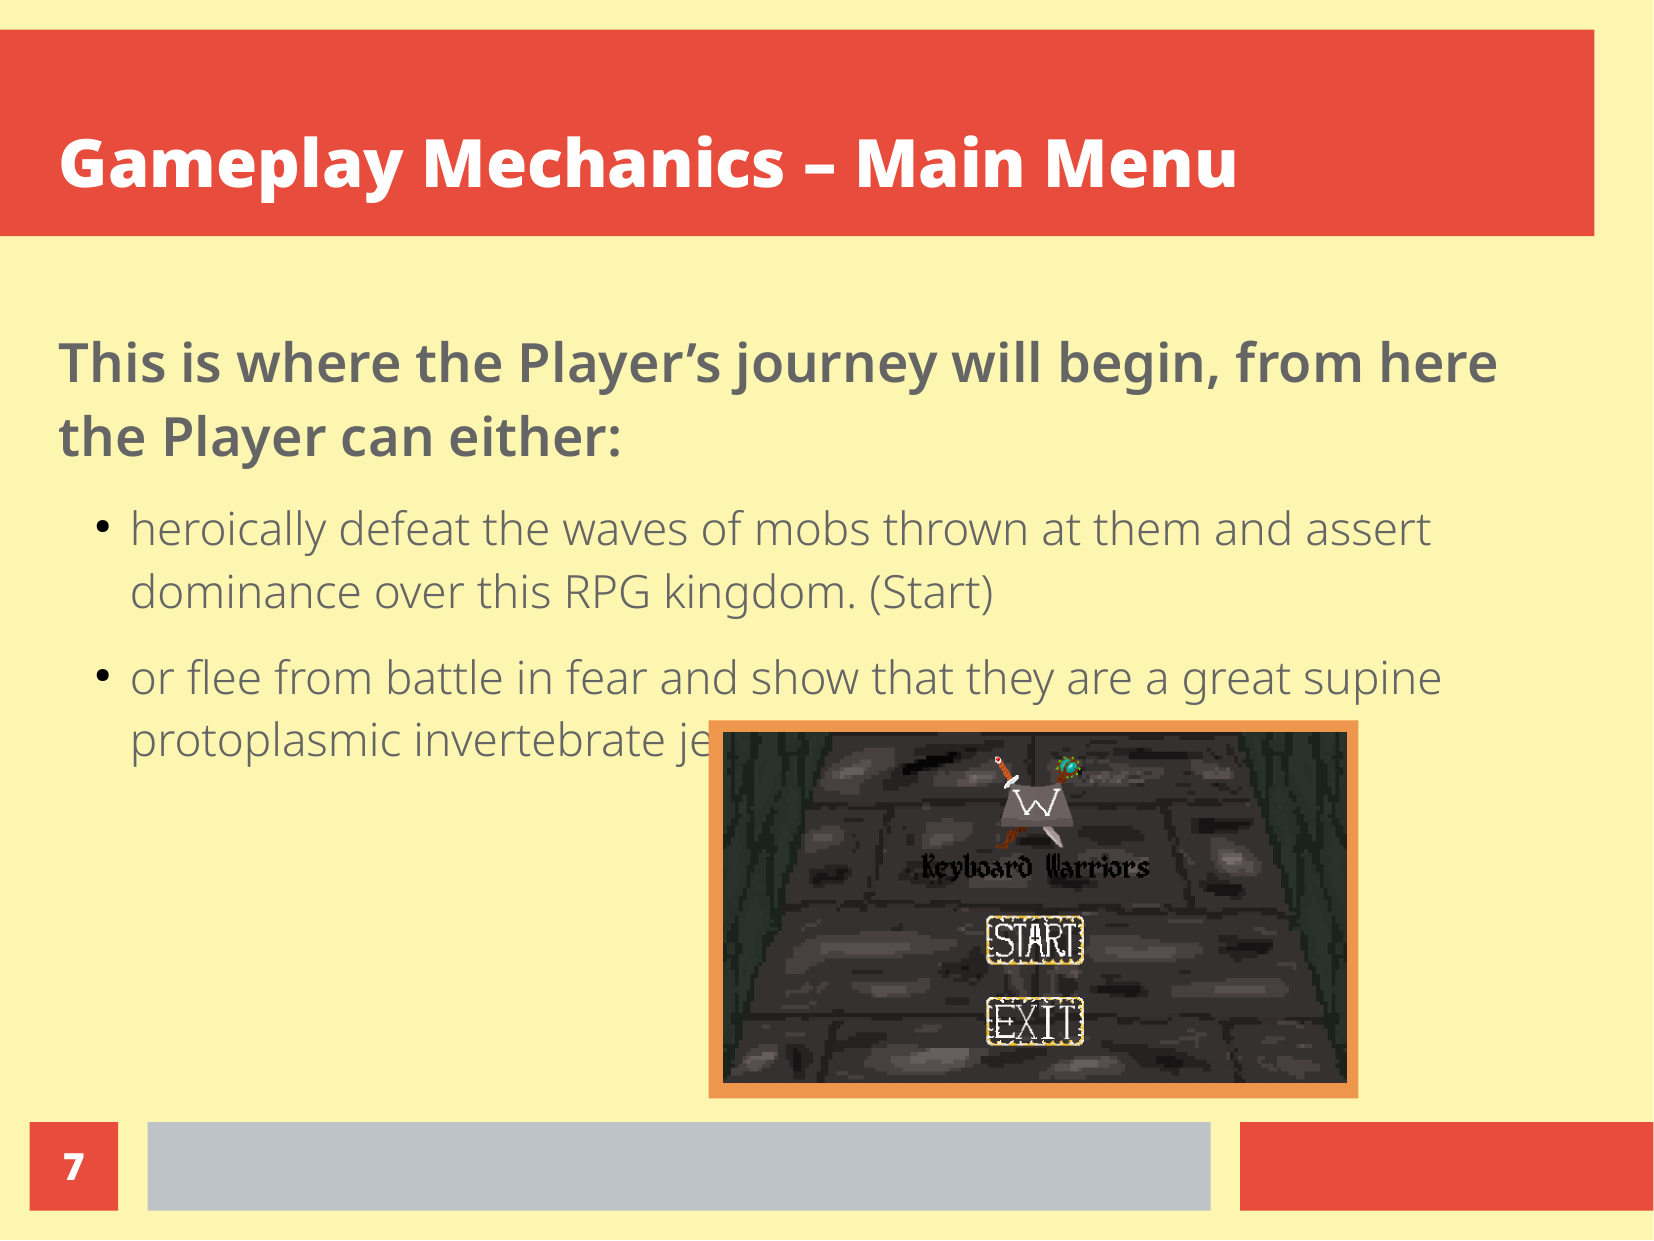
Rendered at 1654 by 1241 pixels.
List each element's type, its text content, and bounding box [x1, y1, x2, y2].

title Gameplay Mechanics – Main Menu [59, 59, 1595, 207]
picture [723, 732, 1347, 1083]
list This is where the Player’s journey will begin, from here the Player can either: heroically defeat the waves of mobs thrown at them and assert dominance over this RPG kingdom. (Start) or flee from battle in fear and show that they are a great supine protoplasmic invertebrate jelly. (Exit) [59, 324, 1565, 1093]
text_box [708, 720, 1359, 1099]
